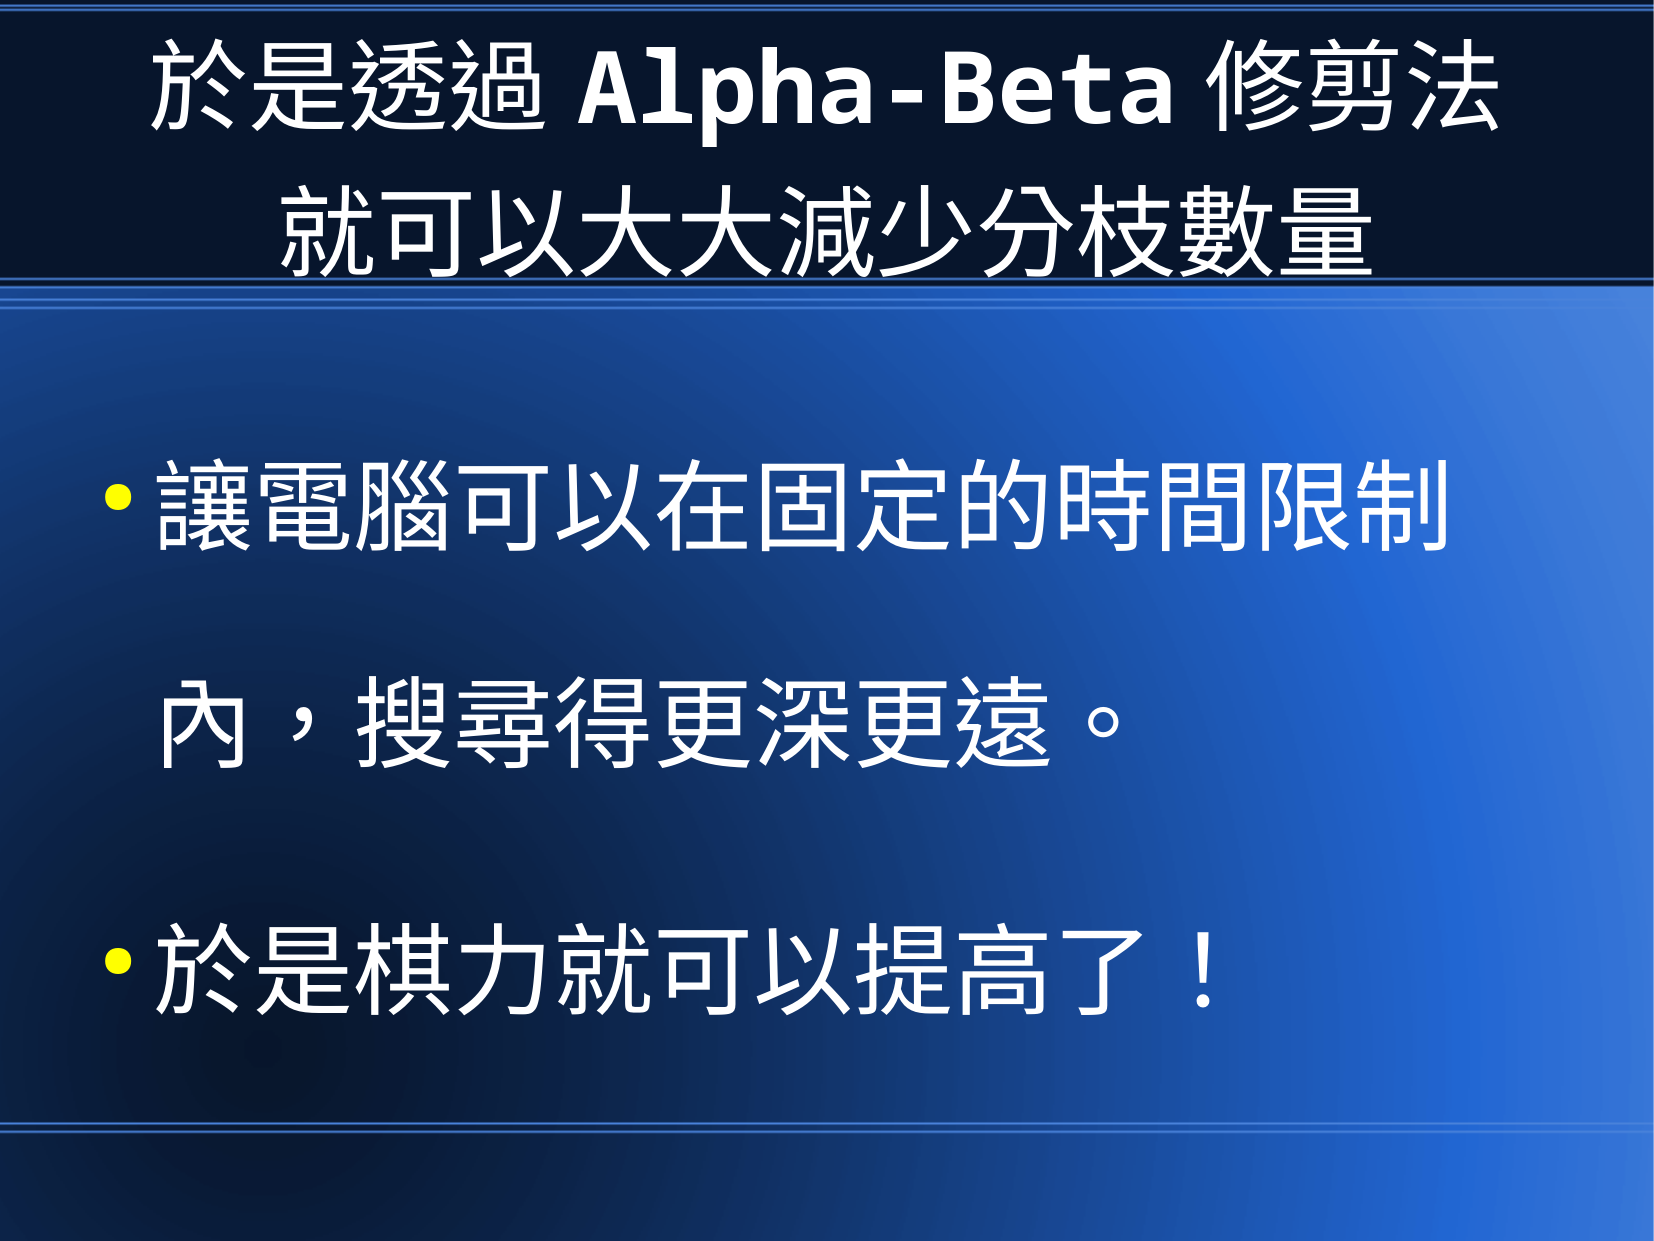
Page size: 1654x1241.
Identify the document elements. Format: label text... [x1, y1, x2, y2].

picture [0, 0, 1654, 1241]
list 讓電腦可以在固定的時間限制內，搜尋得更深更遠。 於是棋力就可以提高了！ [82, 355, 1571, 1241]
title 於是透過Alpha-Beta修剪法 就可以大大減少分枝數量 [82, 32, 1571, 273]
